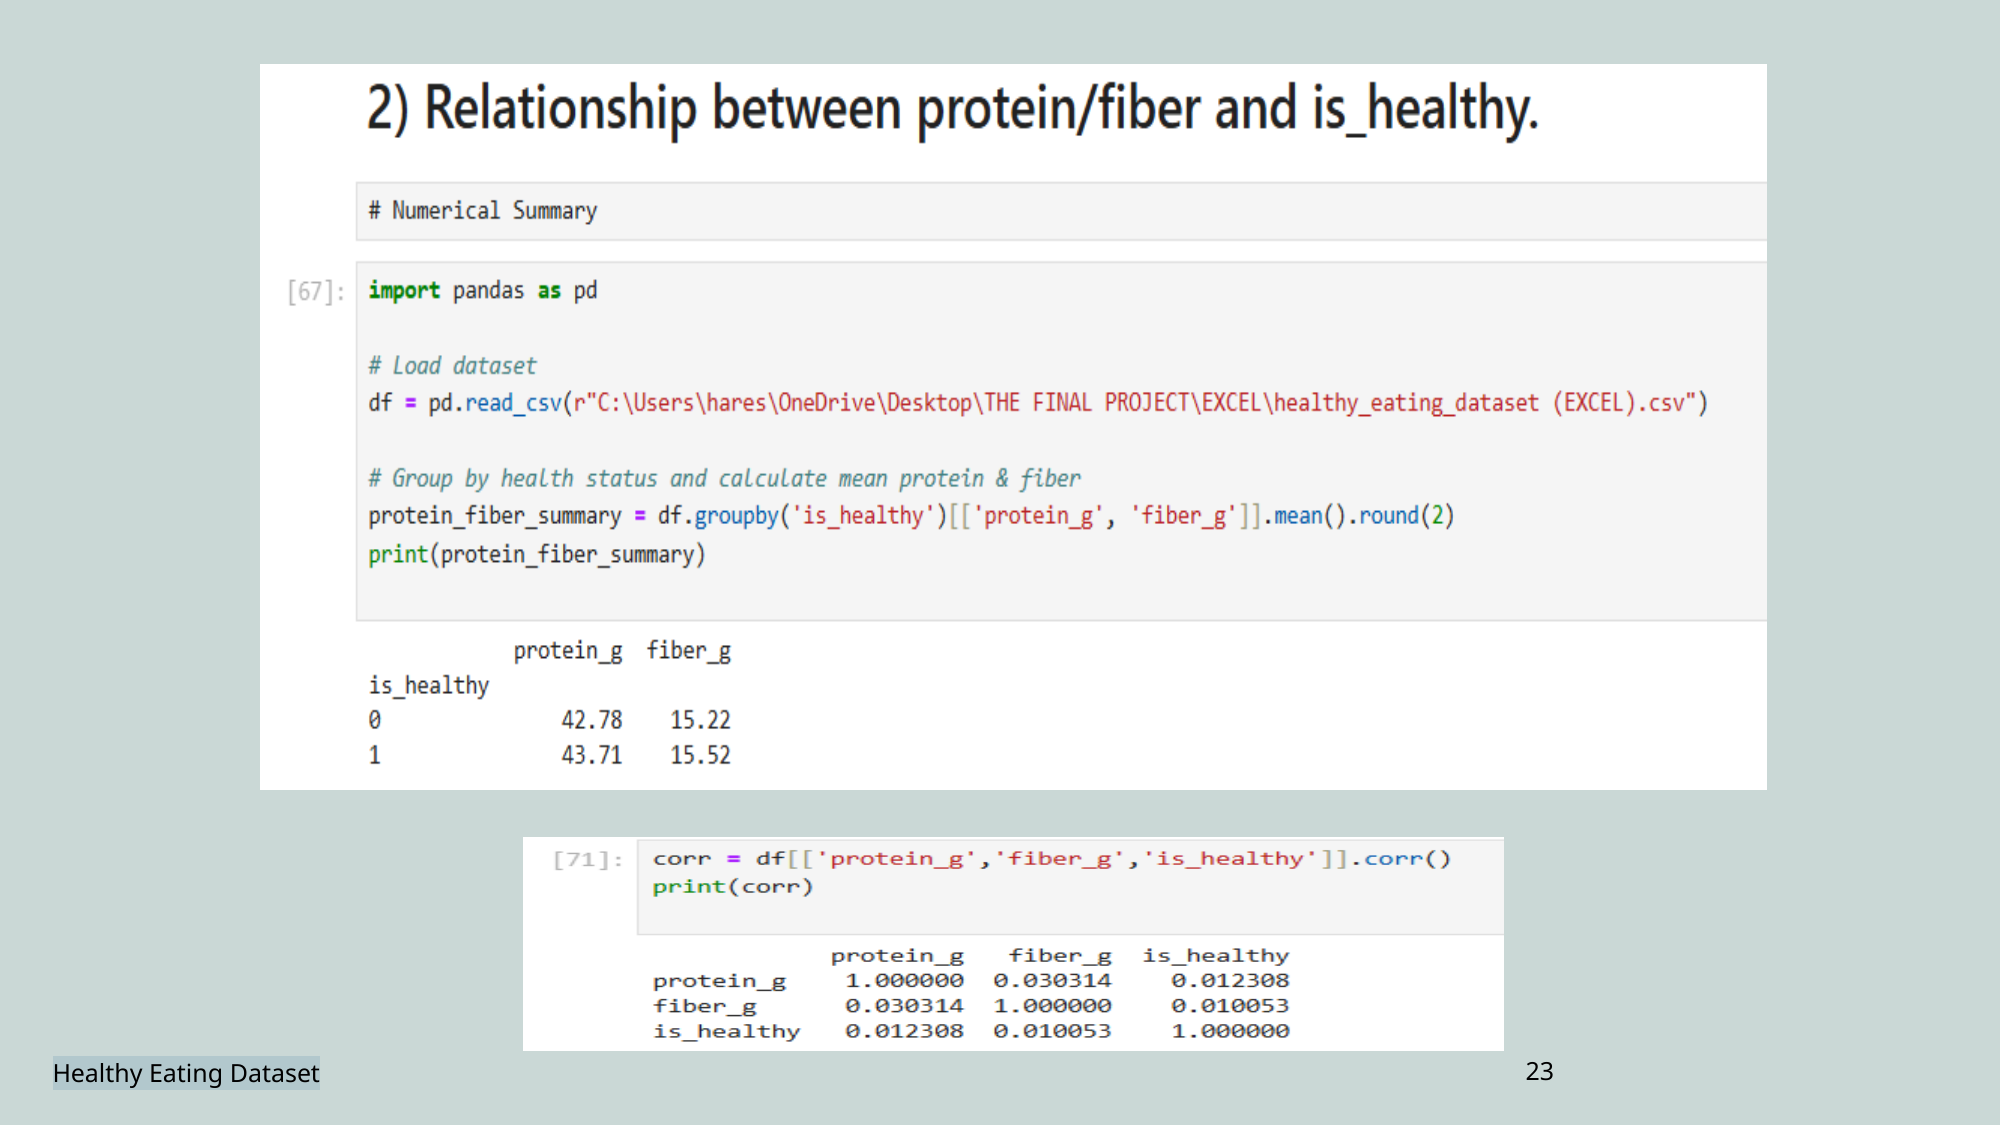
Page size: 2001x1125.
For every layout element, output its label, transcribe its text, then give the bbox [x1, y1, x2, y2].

picture [260, 65, 1767, 790]
text_box [1510, 1042, 1961, 1103]
text_box Healthy Eating Dataset [37, 1042, 713, 1103]
picture [523, 837, 1504, 1051]
